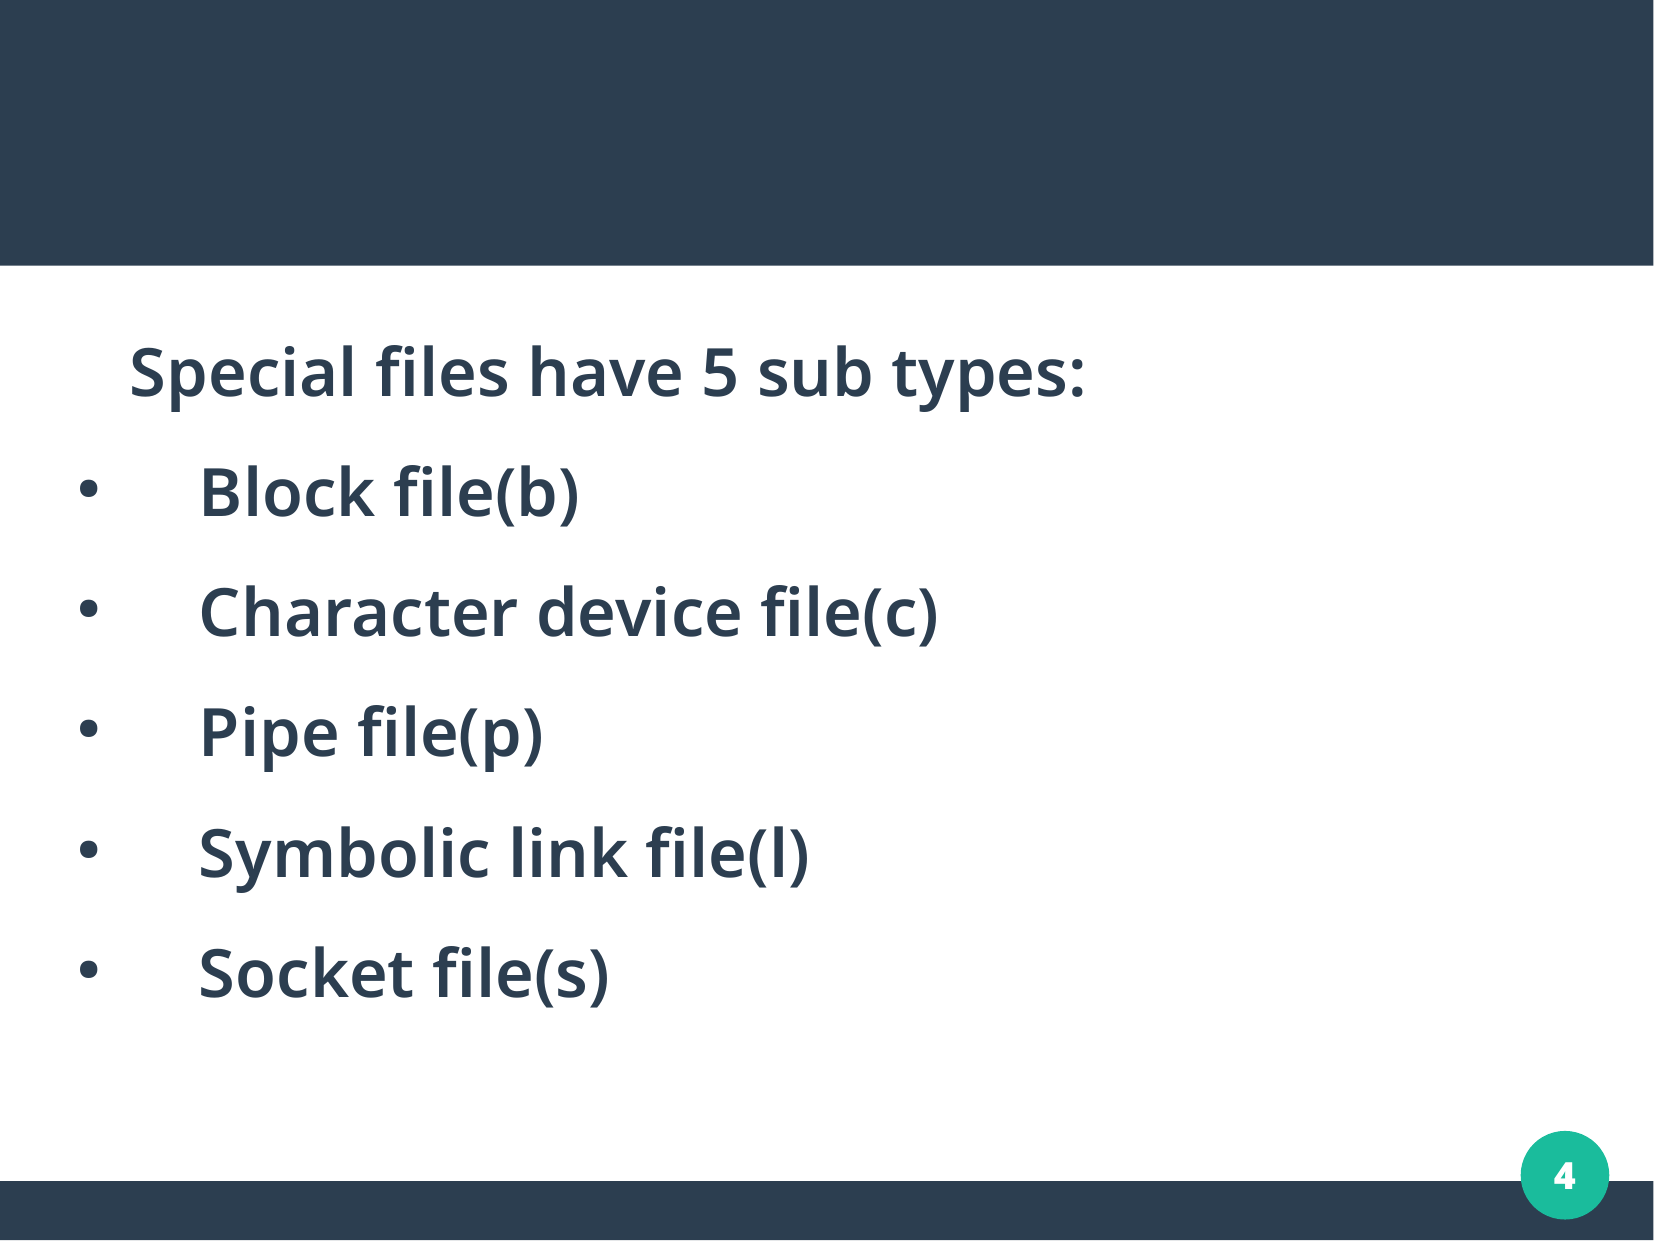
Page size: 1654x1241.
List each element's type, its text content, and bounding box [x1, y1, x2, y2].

list Special files have 5 sub types: Block file(b) Character device file(c) Pipe file(p) Symbolic link file(l) Socket file(s) [59, 324, 1595, 1152]
